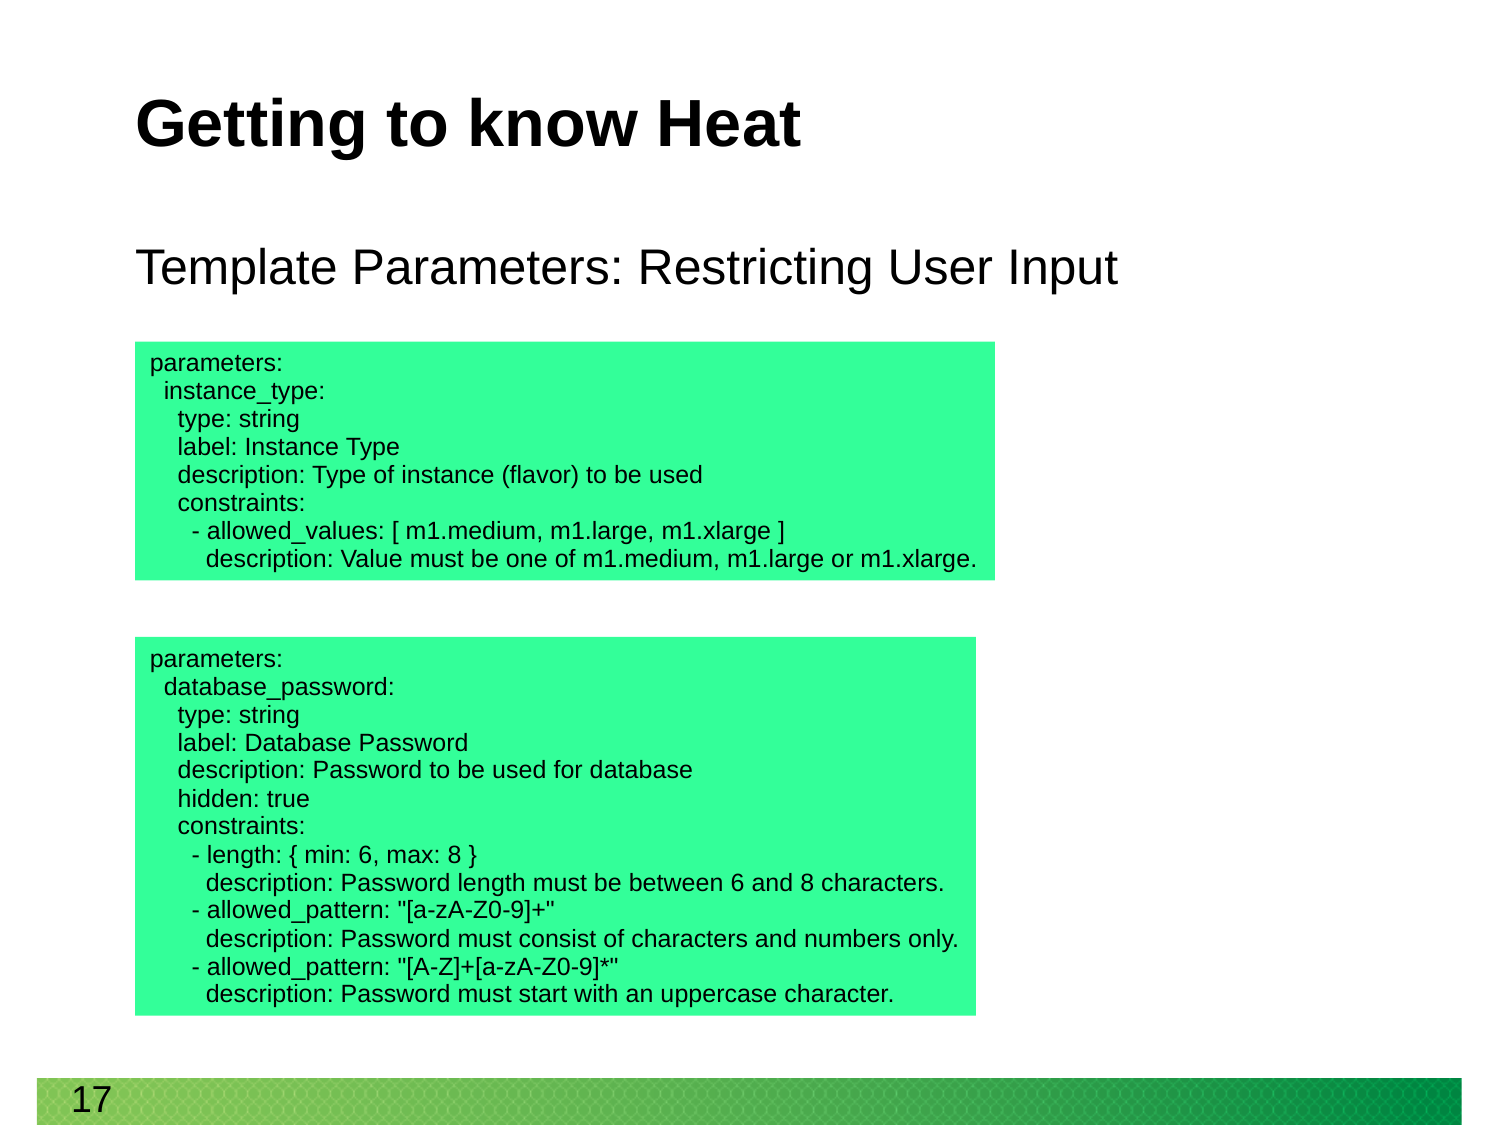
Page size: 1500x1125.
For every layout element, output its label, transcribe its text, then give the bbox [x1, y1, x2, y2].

text_box parameters: instance_type: type: string label: Instance Type description: Type of instance (flavor) to be used constraints: - allowed_values: [ m1.medium, m1.large, m1.xlarge ] description: Value must be one of m1.medium, m1.large or m1.xlarge. [135, 341, 995, 581]
list Template Parameters: Restricting User Input [135, 239, 1372, 714]
picture [36, 1078, 1462, 1125]
title Getting to know Heat [135, 41, 1372, 204]
text_box parameters: database_password: type: string label: Database Password description: Password to be used for database hidden: true constraints: - length: { min: 6, max: 8 } description: Password length must be between 6 and 8 characters. - allowed_pattern: "[a-zA-Z0-9]+" description: Password must consist of characters and numbers only. - allowed_pattern: "[A-Z]+[a-zA-Z0-9]*" description: Password must start with an uppercase character. [135, 636, 976, 1016]
